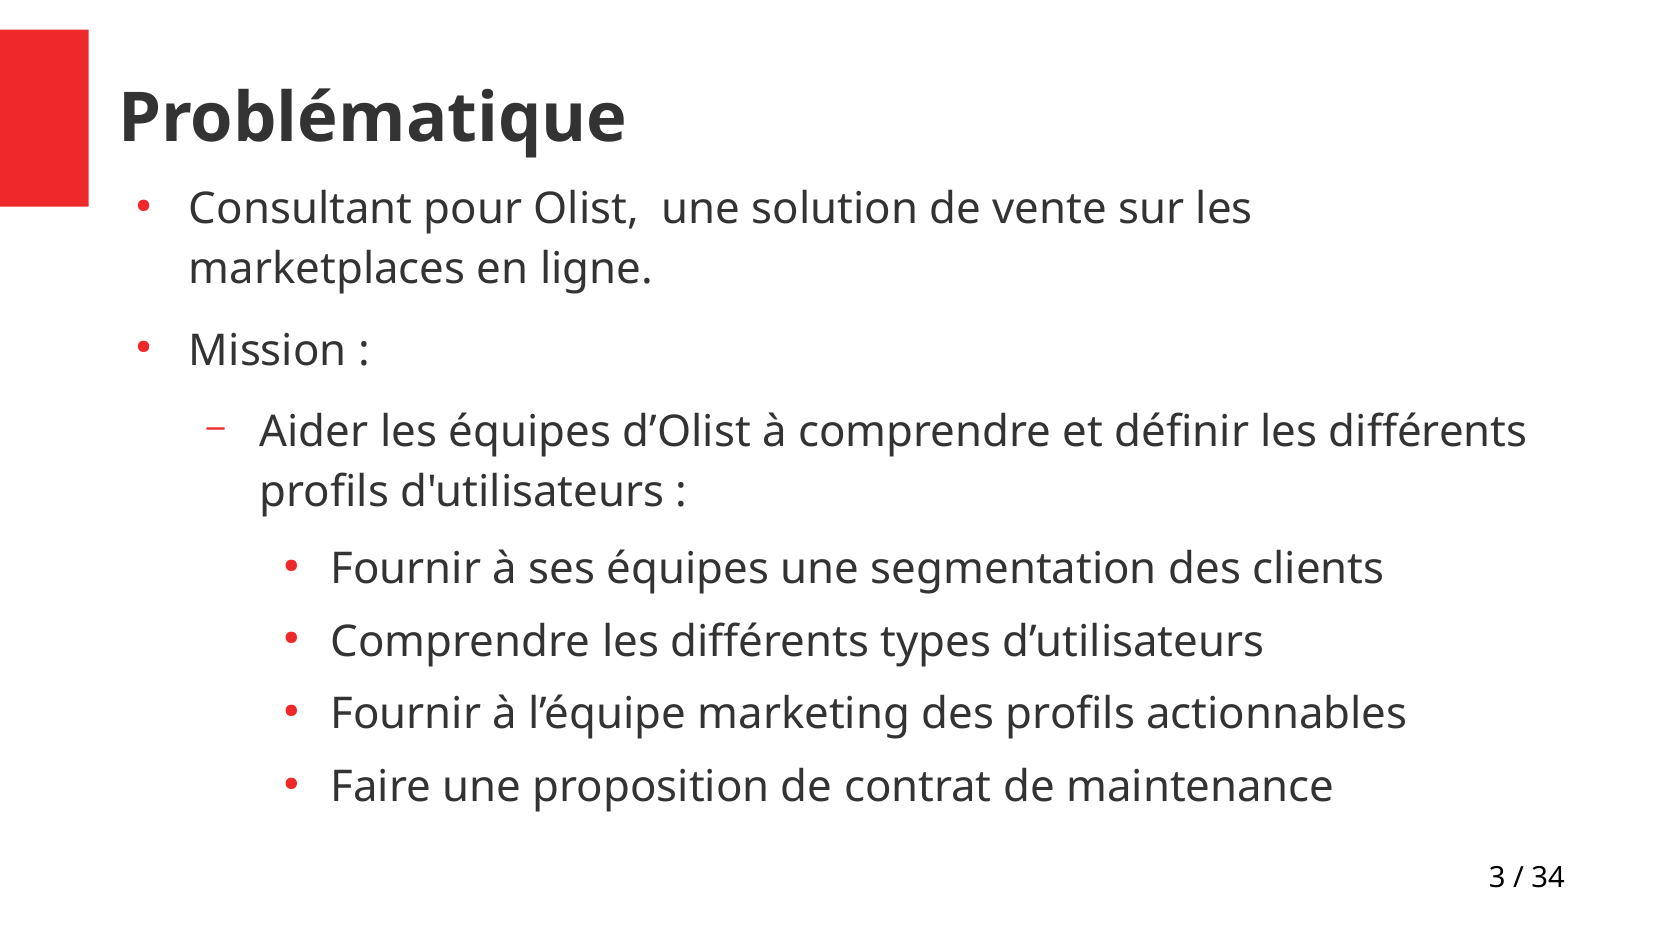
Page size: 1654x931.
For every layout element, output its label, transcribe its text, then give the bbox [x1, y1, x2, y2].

title Problématique [118, 37, 1571, 193]
list Consultant pour Olist, une solution de vente sur les marketplaces en ligne. Mission : Aider les équipes d’Olist à comprendre et définir les différents profils d'utilisateurs : Fournir à ses équipes une segmentation des clients Comprendre les différents types d’utilisateurs Fournir à l’équipe marketing des profils actionnables Faire une proposition de contrat de maintenance [118, 177, 1536, 857]
